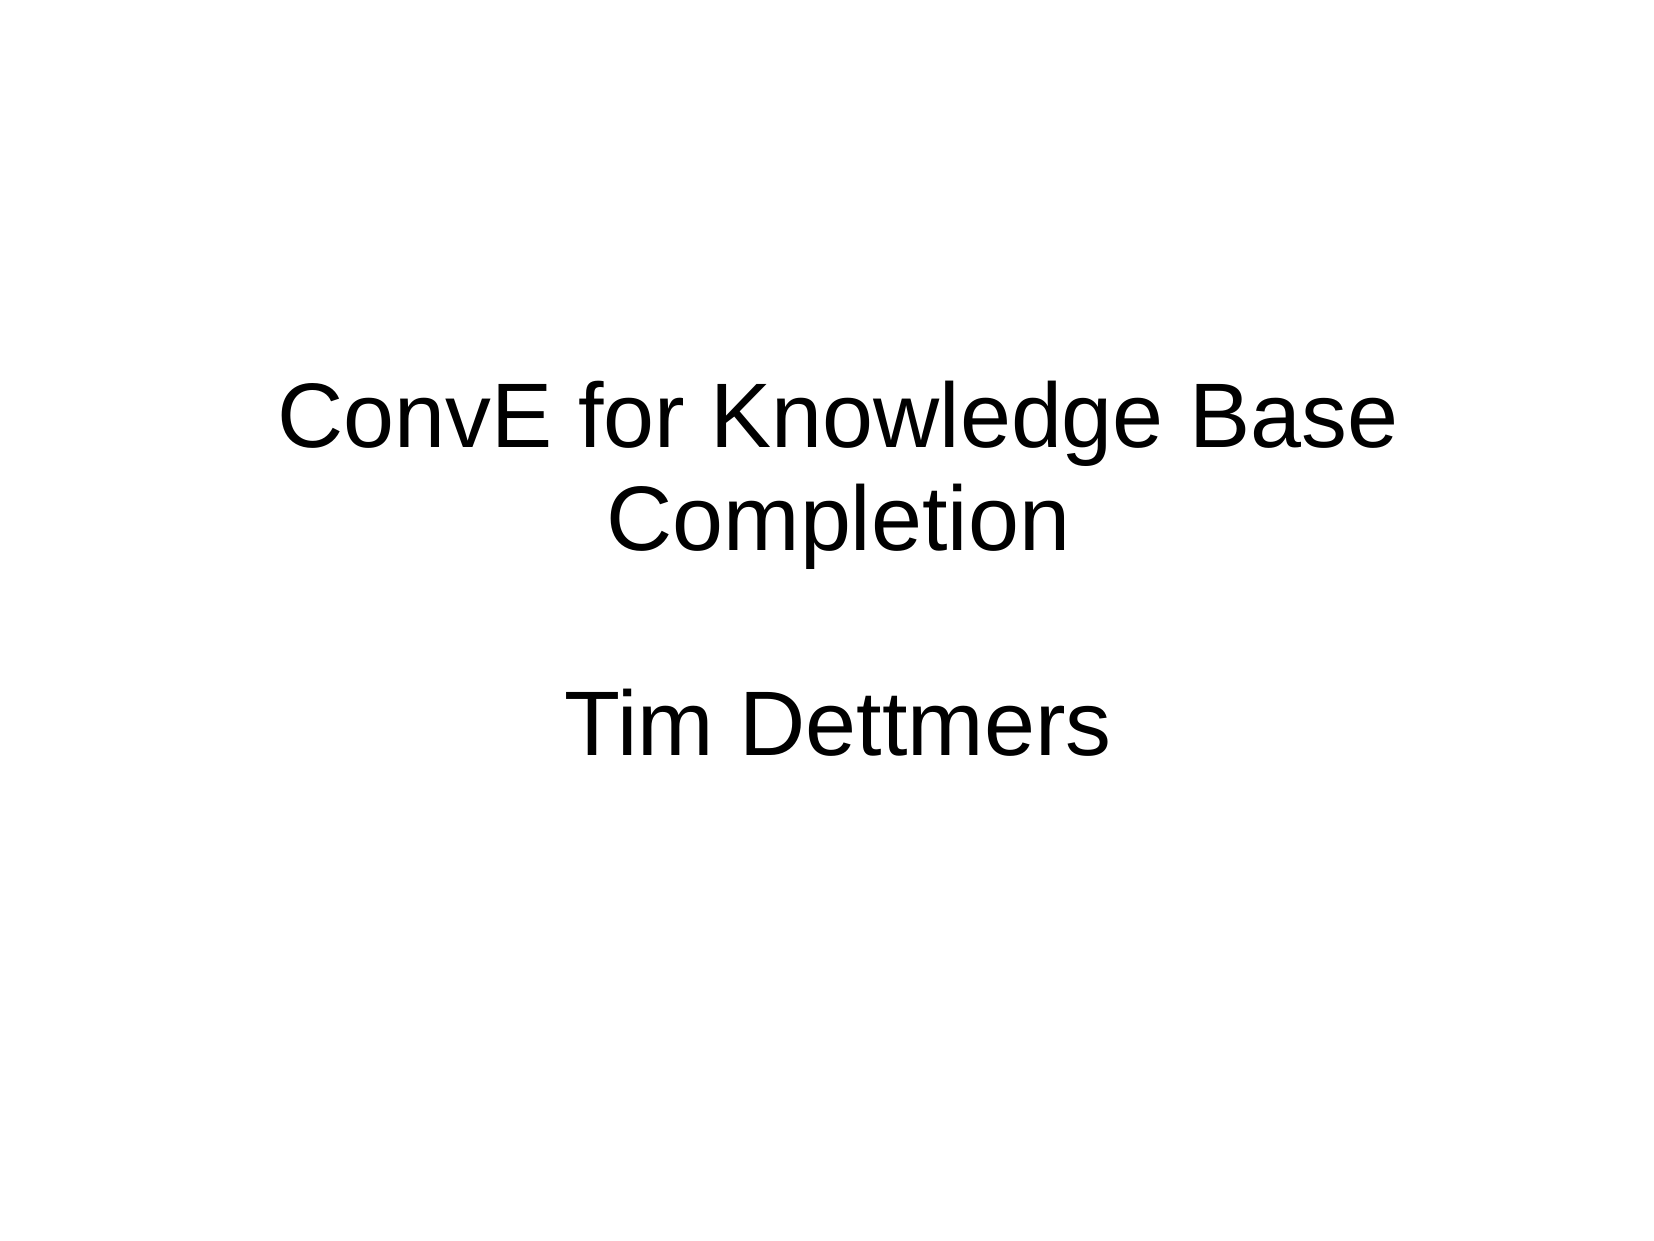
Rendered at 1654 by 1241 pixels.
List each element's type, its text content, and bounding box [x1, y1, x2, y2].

title ConvE for Knowledge Base Completion Tim Dettmers [94, 364, 1583, 775]
